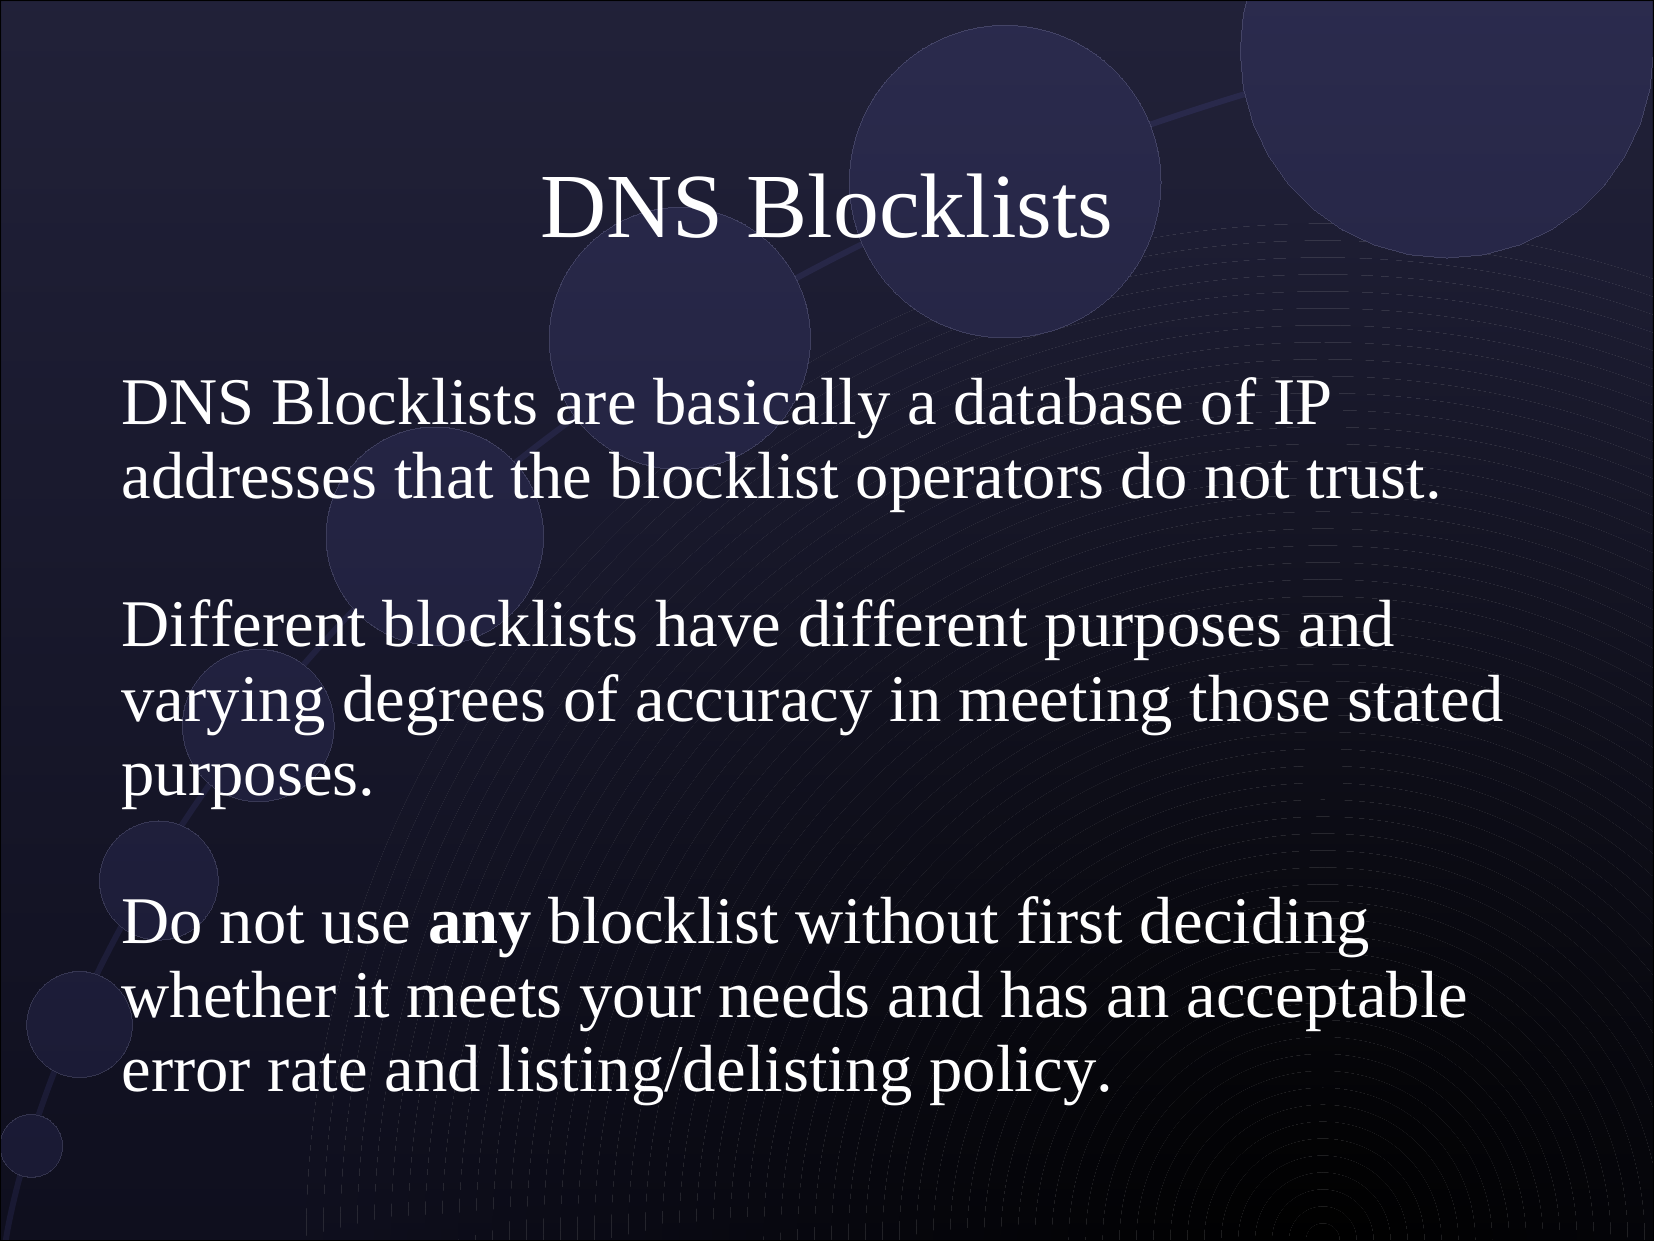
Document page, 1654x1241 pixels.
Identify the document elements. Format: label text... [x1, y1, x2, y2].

subtitle DNS Blocklists are basically a database of IP addresses that the blocklist operators do not trust. Different blocklists have different purposes and varying degrees of accuracy in meeting those stated purposes. Do not use any blocklist without first deciding whether it meets your needs and has an acceptable error rate and listing/delisting policy. [121, 290, 1534, 1181]
title DNS Blocklists [121, 102, 1534, 290]
